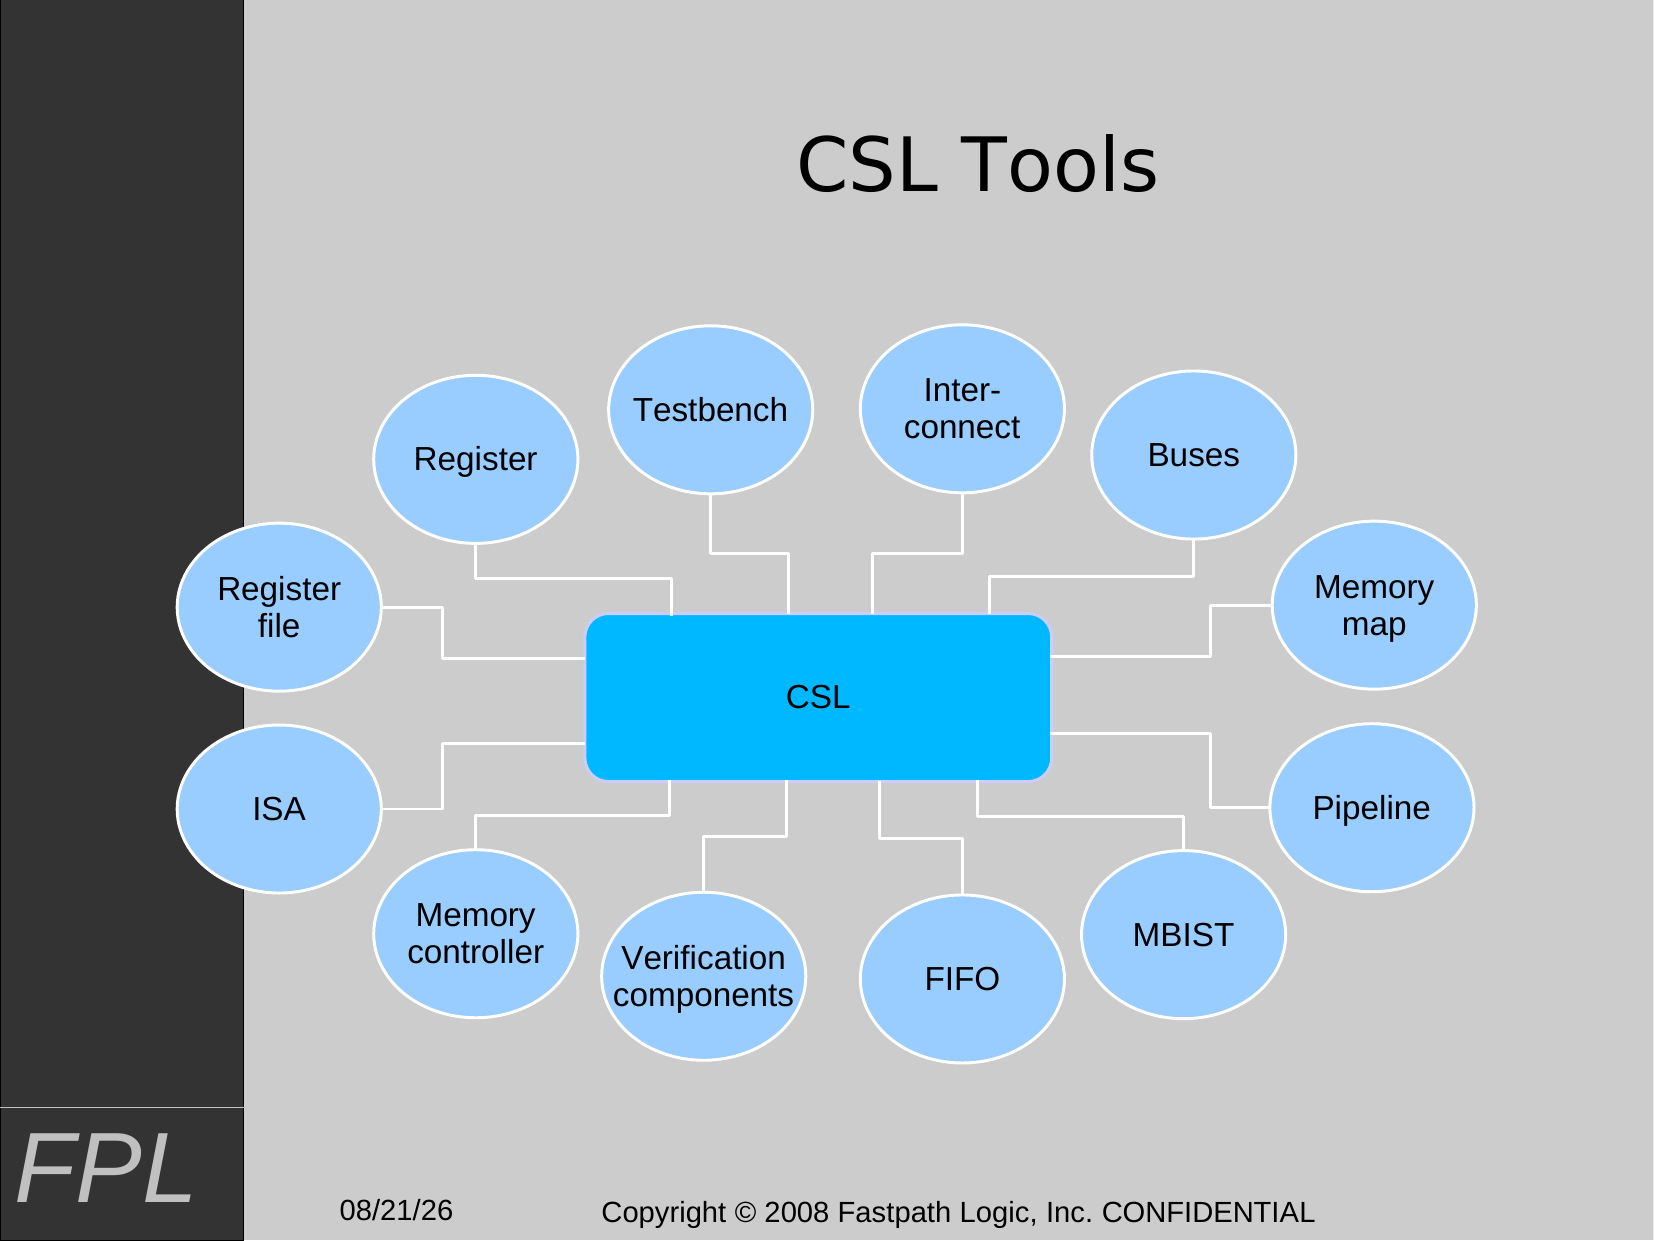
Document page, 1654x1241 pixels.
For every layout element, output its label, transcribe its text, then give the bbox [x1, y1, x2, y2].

text_box Pipeline [1269, 723, 1475, 892]
title CSL Tools [427, 57, 1530, 274]
text_box Register file [177, 523, 382, 692]
text_box CSL [584, 613, 1052, 782]
text_box Inter- connect [860, 324, 1065, 493]
text_box Memory map [1272, 521, 1477, 690]
text_box Buses [1091, 370, 1296, 540]
text_box Verification components [601, 892, 806, 1061]
text_box MBIST [1081, 850, 1286, 1019]
text_box ISA [177, 725, 382, 894]
text_box Testbench [608, 325, 813, 494]
text_box Memory controller [373, 849, 578, 1018]
text_box Register [373, 375, 578, 544]
text_box FIFO [860, 895, 1065, 1063]
